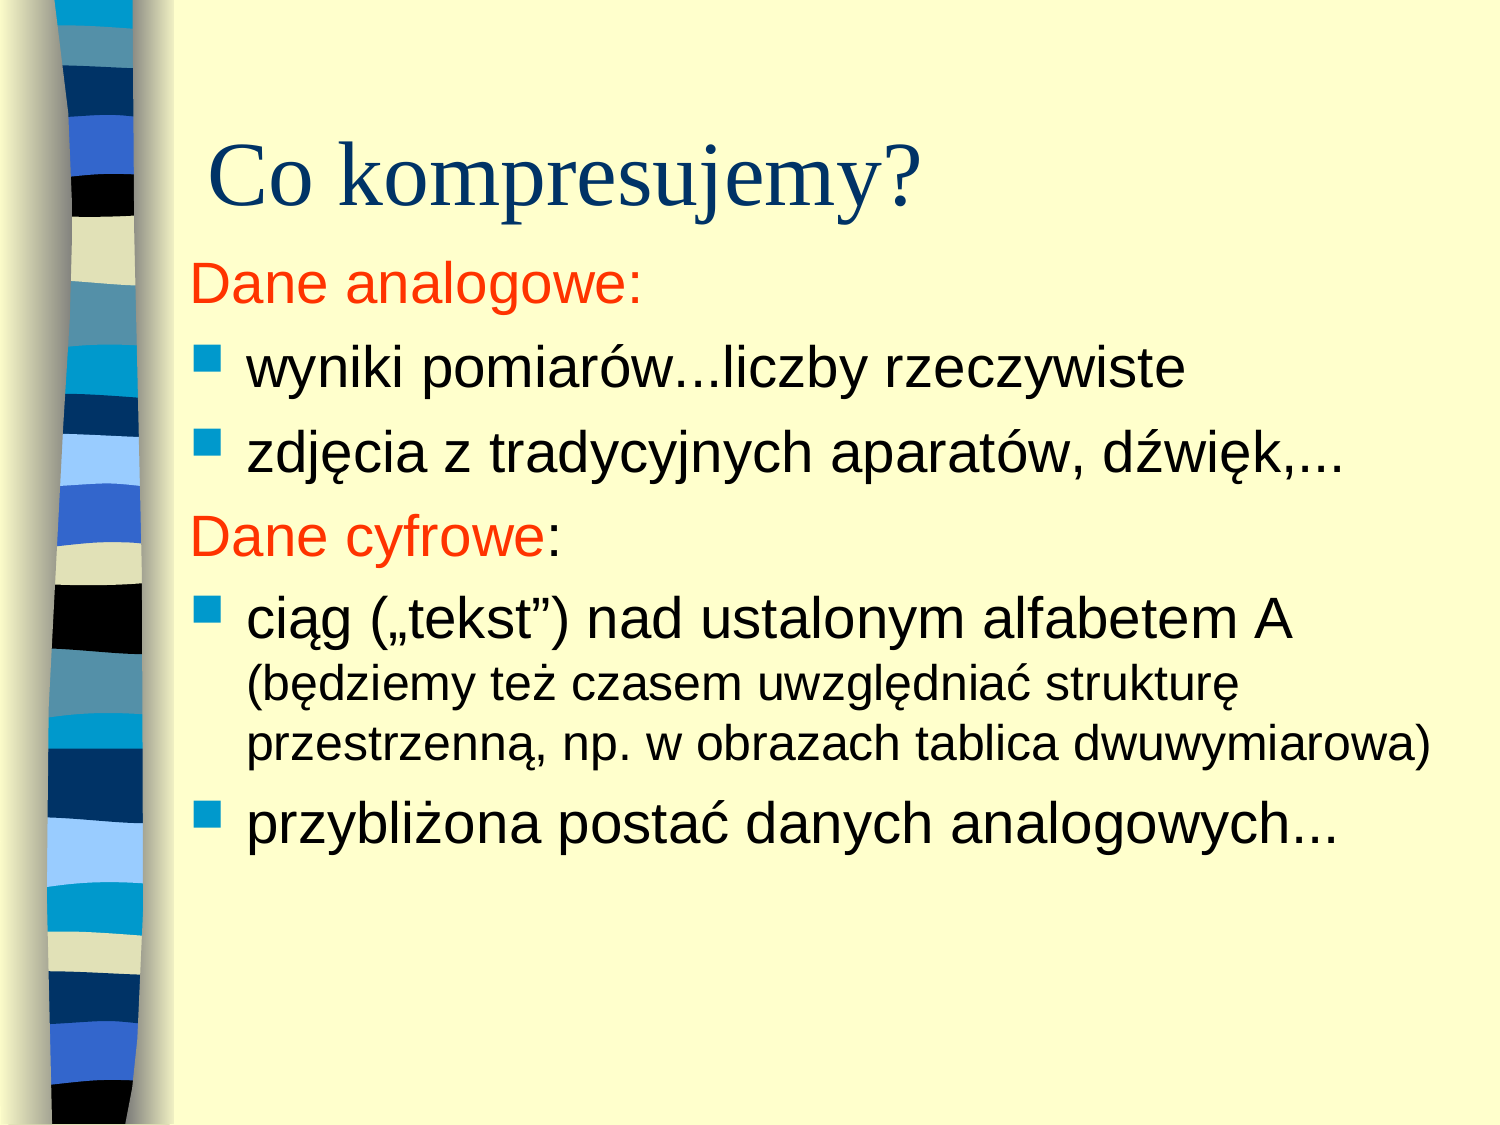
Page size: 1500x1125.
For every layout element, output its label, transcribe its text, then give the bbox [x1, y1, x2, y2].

list Dane analogowe: wyniki pomiarów...liczby rzeczywiste zdjęcia z tradycyjnych aparatów, dźwięk,... Dane cyfrowe: ciąg („tekst”) nad ustalonym alfabetem A (będziemy też czasem uwzględniać strukturę przestrzenną, np. w obrazach tablica dwuwymiarowa) przybliżona postać danych analogowych... [174, 237, 1450, 913]
title Co kompresujemy? [192, 74, 1468, 263]
